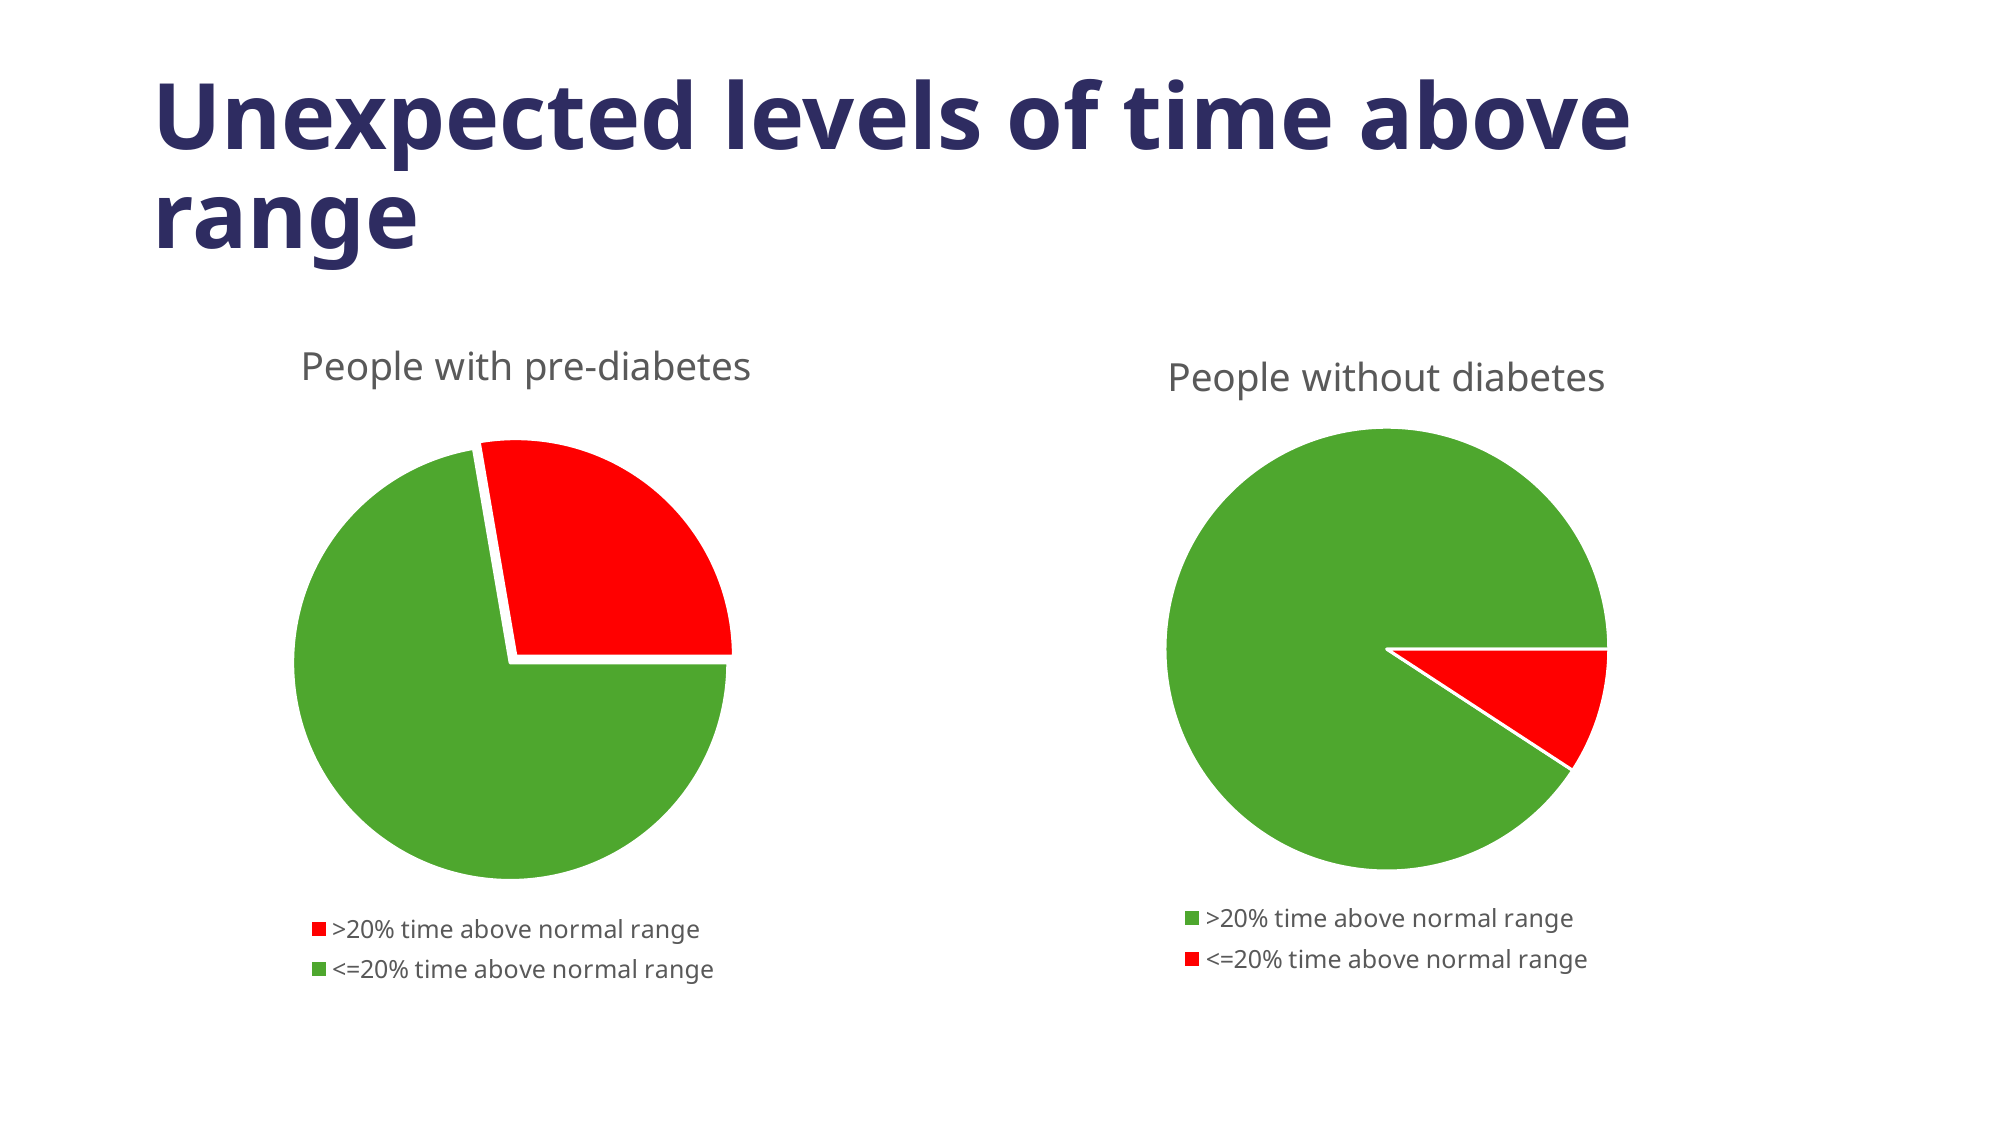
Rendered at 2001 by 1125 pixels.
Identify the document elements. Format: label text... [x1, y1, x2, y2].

title Unexpected levels of time above range [137, 60, 1863, 278]
chart [125, 326, 901, 993]
text_box [27, 955, 675, 1105]
chart [999, 316, 1775, 982]
